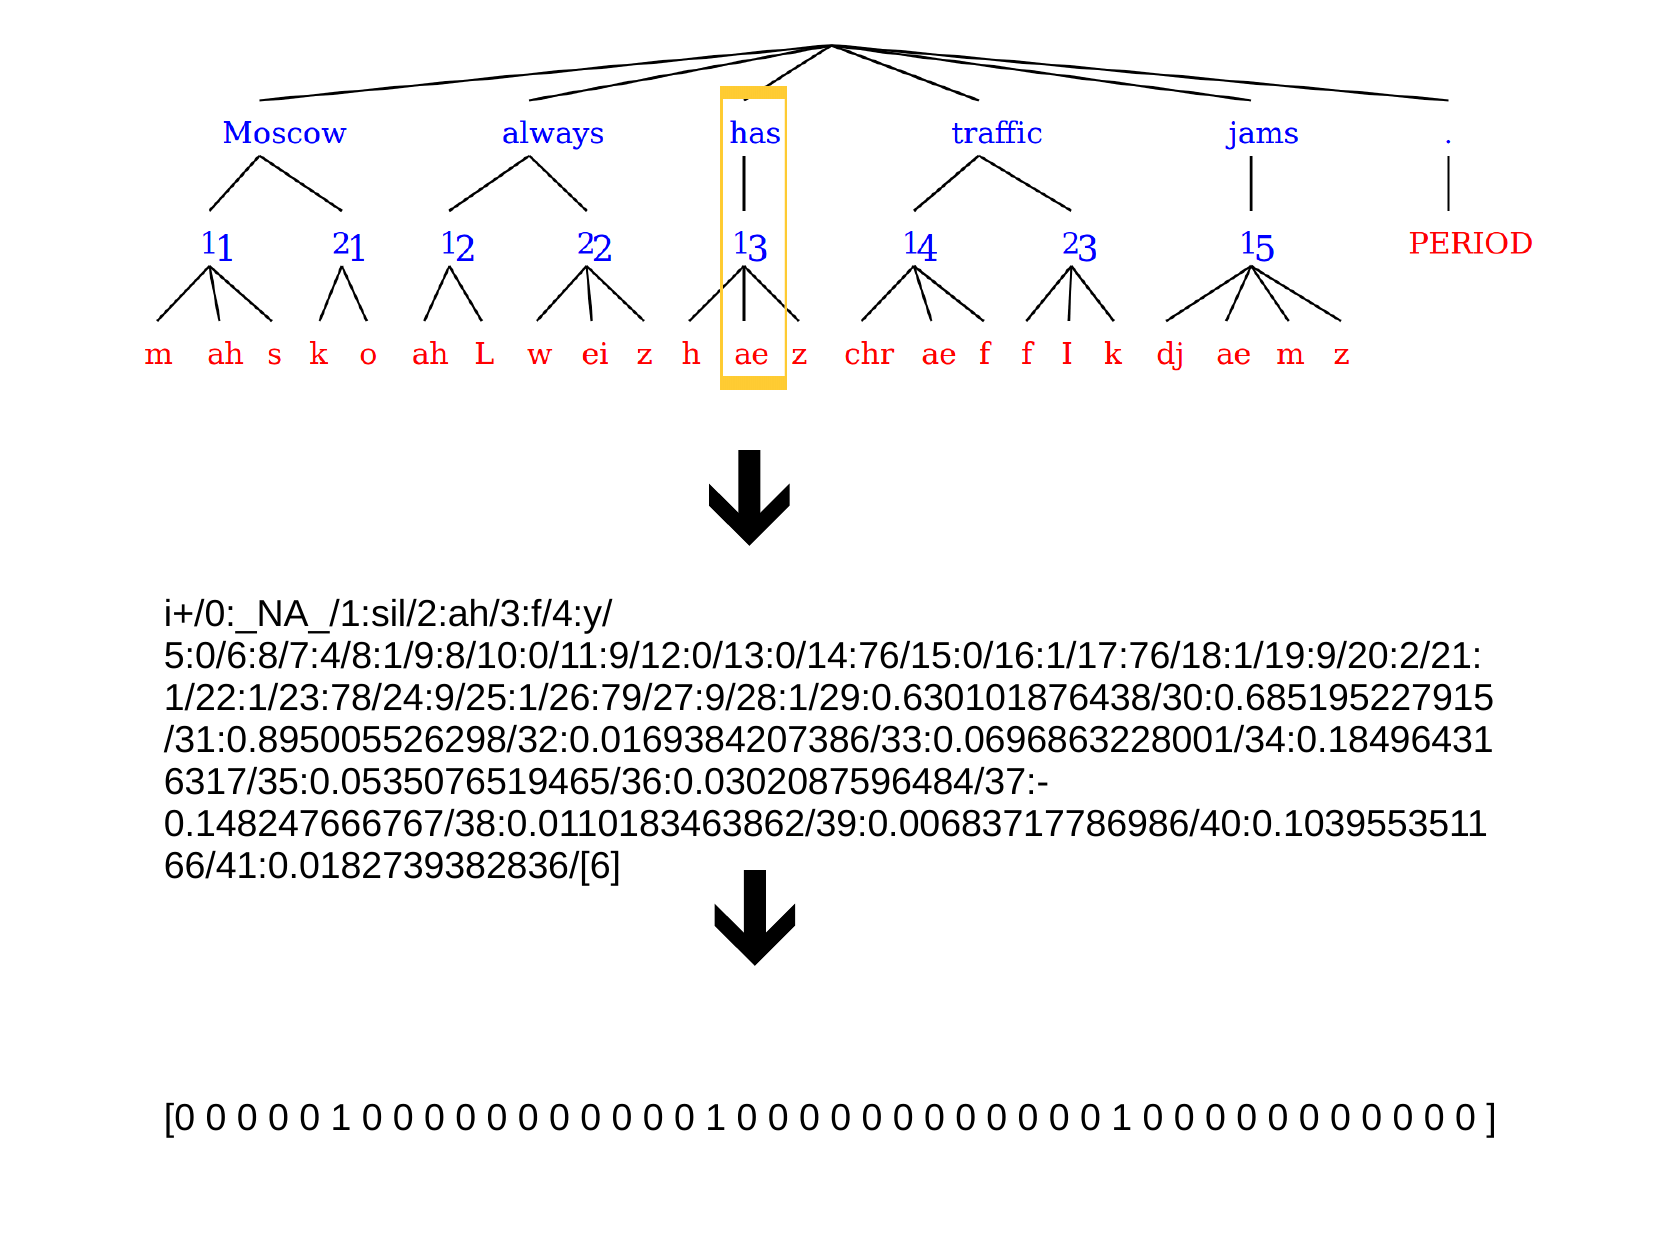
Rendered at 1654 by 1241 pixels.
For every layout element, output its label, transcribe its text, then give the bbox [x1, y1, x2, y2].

picture [714, 870, 796, 966]
picture [709, 450, 790, 546]
picture [120, 29, 1558, 391]
text_box i+/0:_NA_/1:sil/2:ah/3:f/4:y/5:0/6:8/7:4/8:1/9:8/10:0/11:9/12:0/13:0/14:76/15:0/16:1/17:76/18:1/19:9/20:2/21:1/22:1/23:78/24:9/25:1/26:79/27:9/28:1/29:0.630101876438/30:0.685195227915/31:0.895005526298/32:0.0169384207386/33:0.0696863228001/34:0.184964316317/35:0.0535076519465/36:0.0302087596484/37:-0.148247666767/38:0.0110183463862/39:0.00683717786986/40:0.103955351166/41:0.0182739382836/[6] [0 0 0 0 0 1 0 0 0 0 0 0 0 0 0 0 0 1 0 0 0 0 0 0 0 0 0 0 0 0 1 0 0 0 0 0 0 0 0 0 0 0 ] [149, 585, 1516, 1104]
